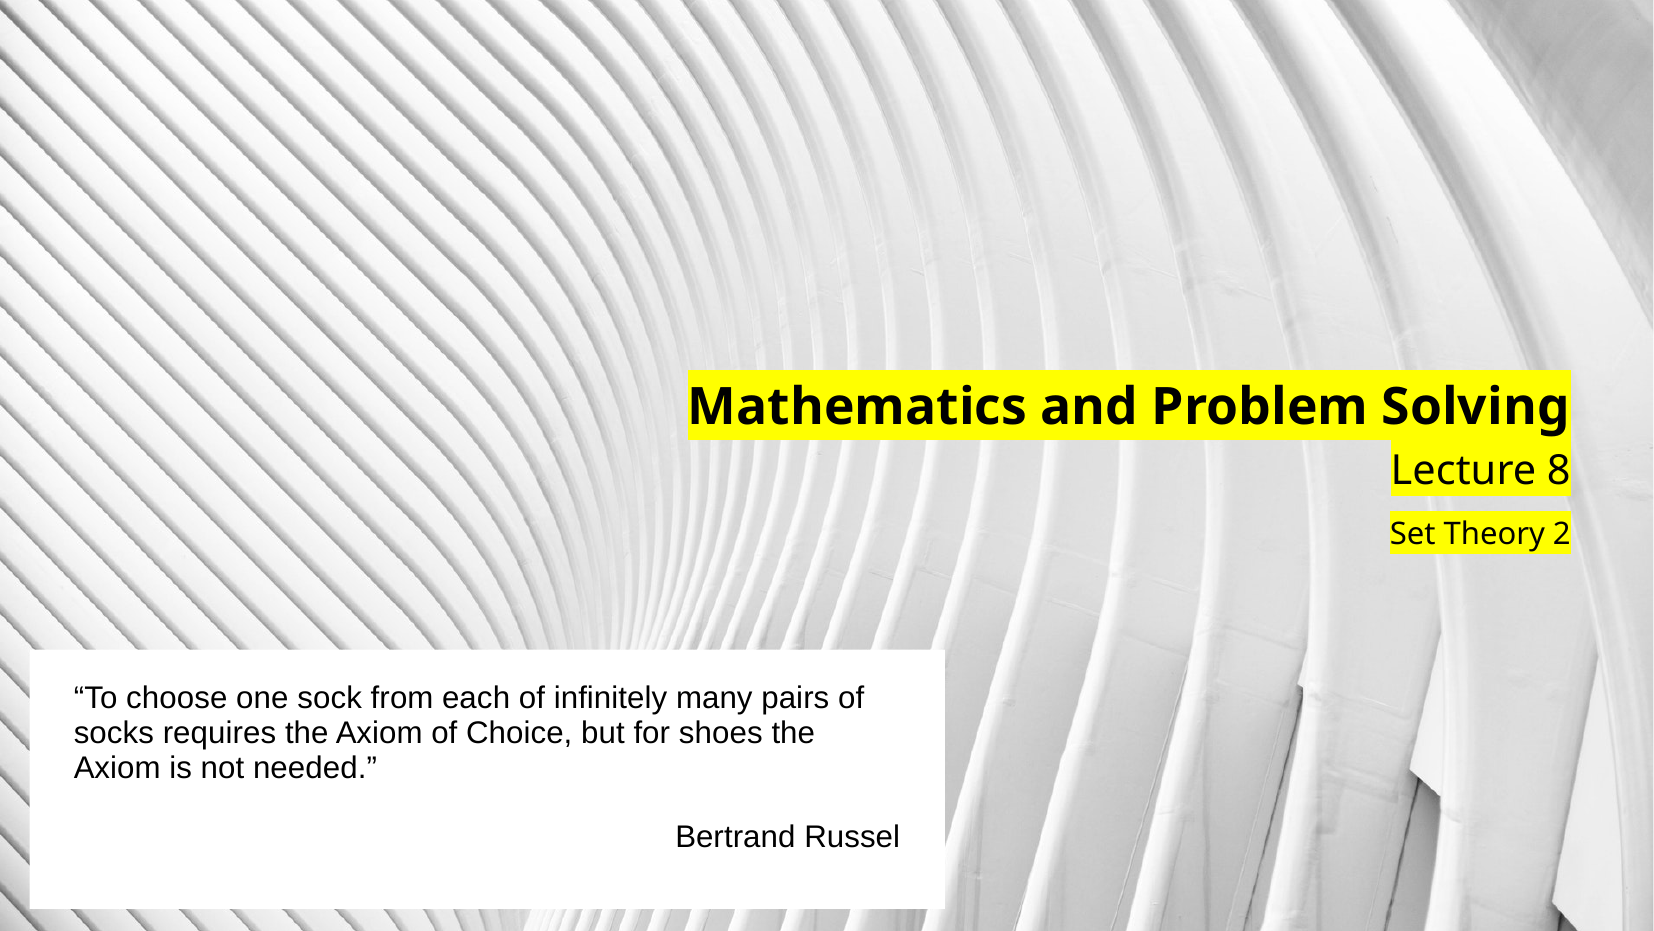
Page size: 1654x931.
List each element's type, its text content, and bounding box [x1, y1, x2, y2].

text_box [29, 649, 945, 909]
list Mathematics and Problem Solving Lecture 8 Set Theory 2 [82, 37, 1571, 886]
text_box “To choose one sock from each of infinitely many pairs of socks requires the Axiom of Choice, but for shoes the Axiom is not needed.” Bertrand Russel [59, 673, 916, 897]
picture [0, 0, 1654, 931]
